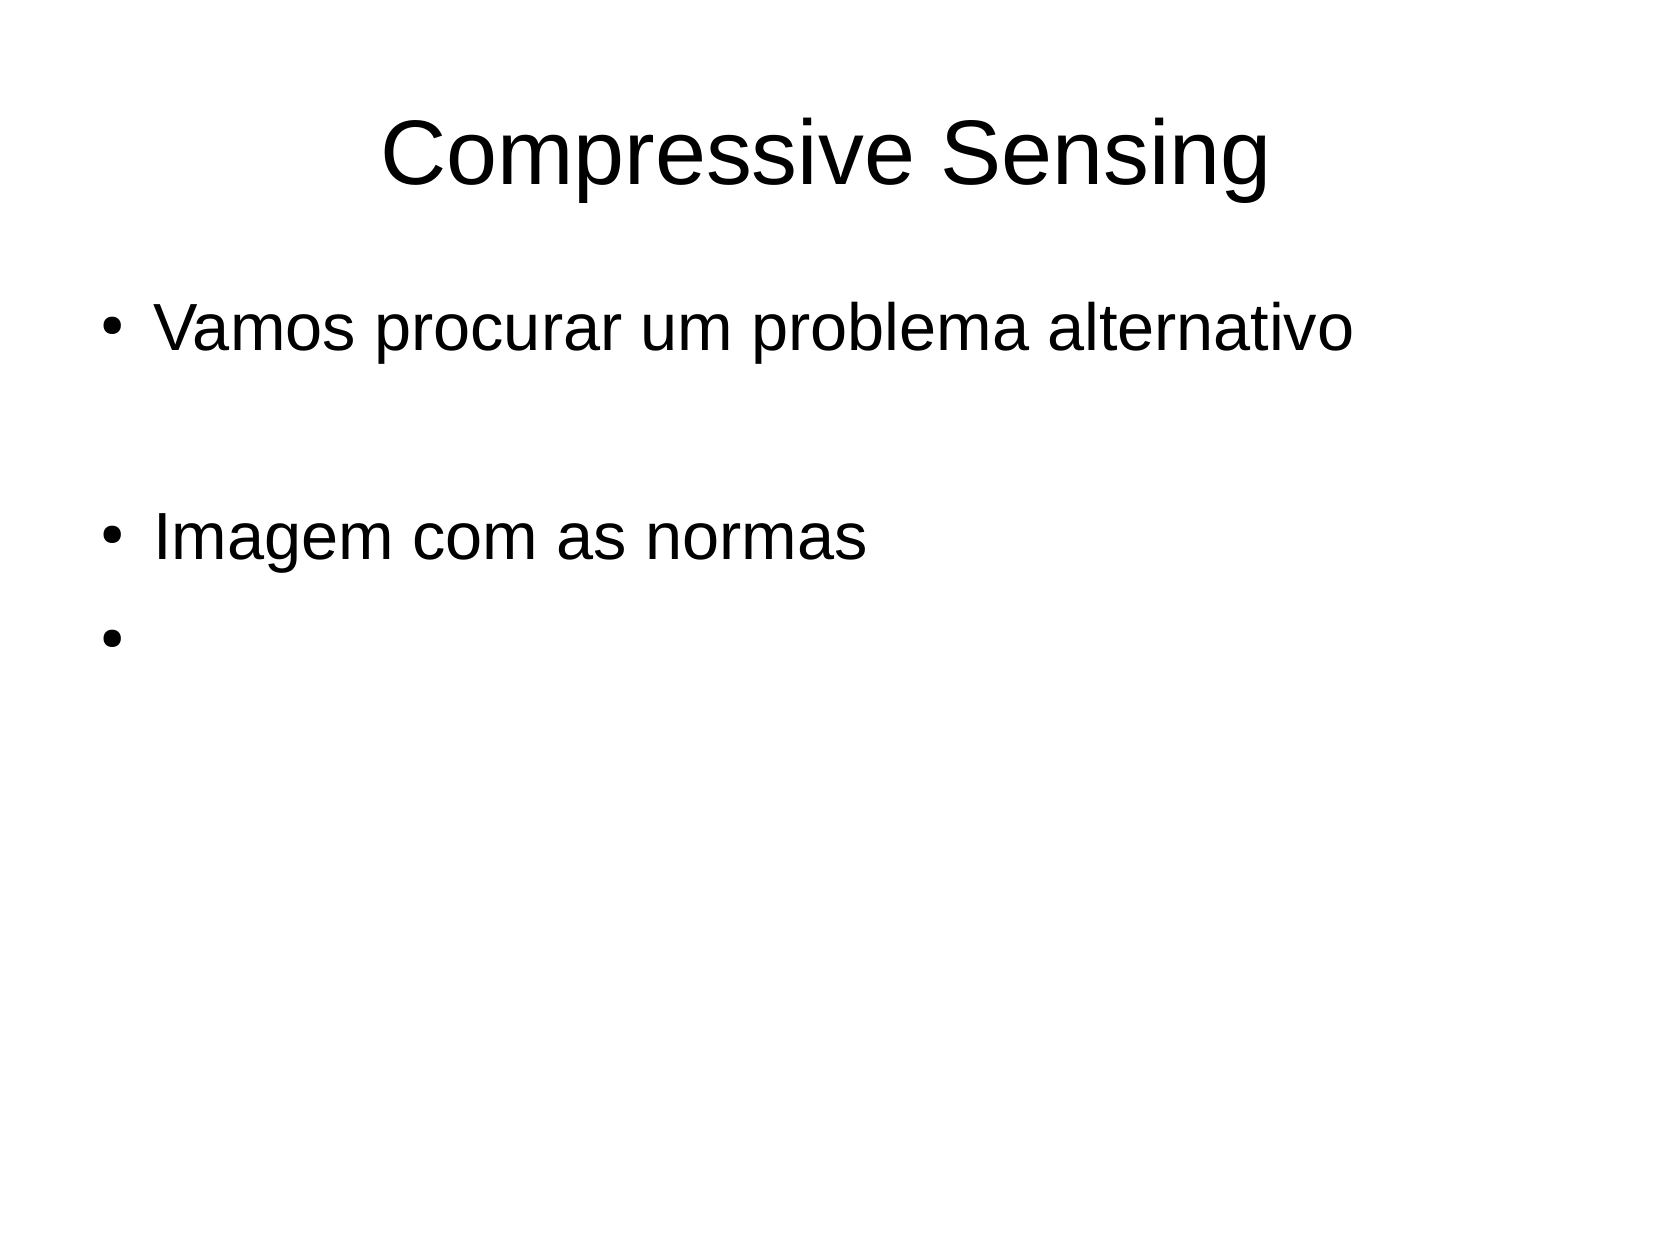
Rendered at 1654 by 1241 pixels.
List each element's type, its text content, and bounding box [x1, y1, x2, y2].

title Compressive Sensing [82, 49, 1571, 257]
list Vamos procurar um problema alternativo Imagem com as normas [82, 290, 1571, 1109]
